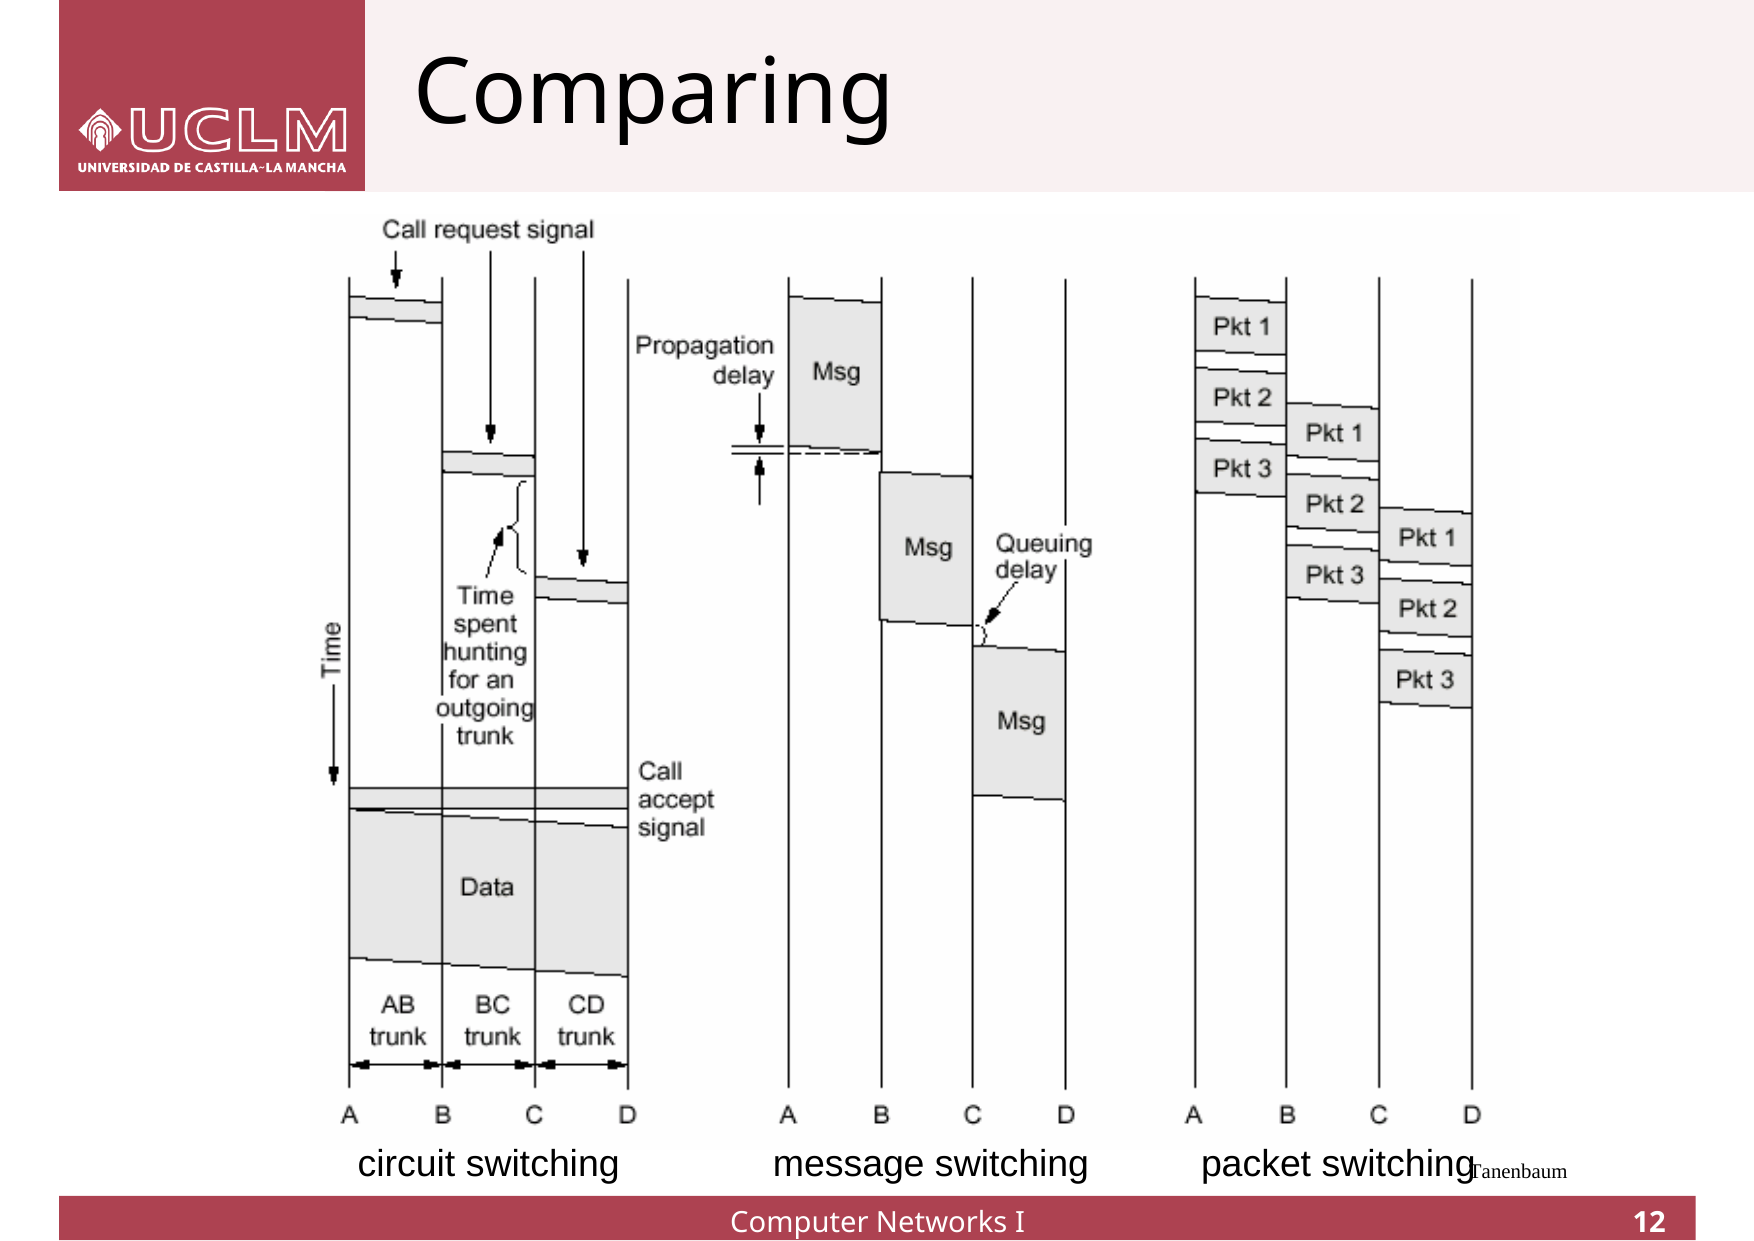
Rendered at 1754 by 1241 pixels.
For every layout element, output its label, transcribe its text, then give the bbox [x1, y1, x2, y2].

text_box circuit switching [332, 1139, 646, 1185]
picture [59, 0, 365, 191]
title Comparing [413, 0, 1667, 198]
picture [310, 214, 1520, 1150]
text_box packet switching [1153, 1139, 1524, 1204]
text_box message switching [745, 1139, 1117, 1204]
text_box Tanenbaum [1524, 1158, 1632, 1183]
